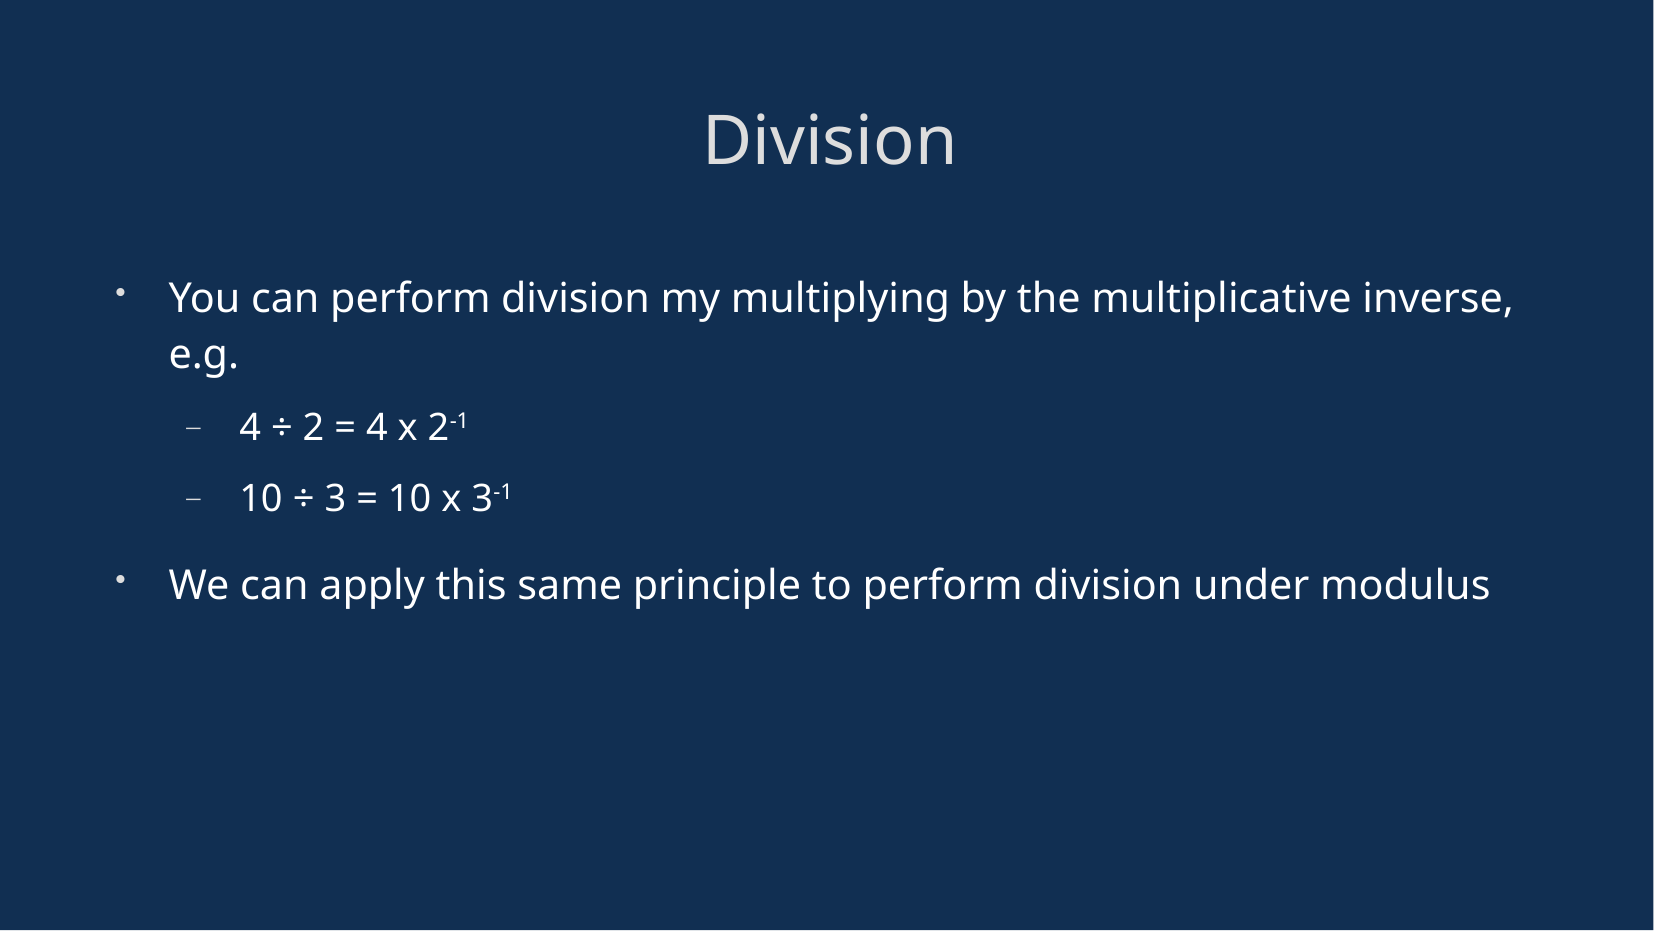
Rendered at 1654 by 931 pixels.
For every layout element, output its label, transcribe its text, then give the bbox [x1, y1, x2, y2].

title Division [97, 56, 1563, 220]
list You can perform division my multiplying by the multiplicative inverse, e.g. 4 ÷ 2 = 4 x 2-1 10 ÷ 3 = 10 x 3-1 We can apply this same principle to perform division under modulus [97, 268, 1563, 806]
